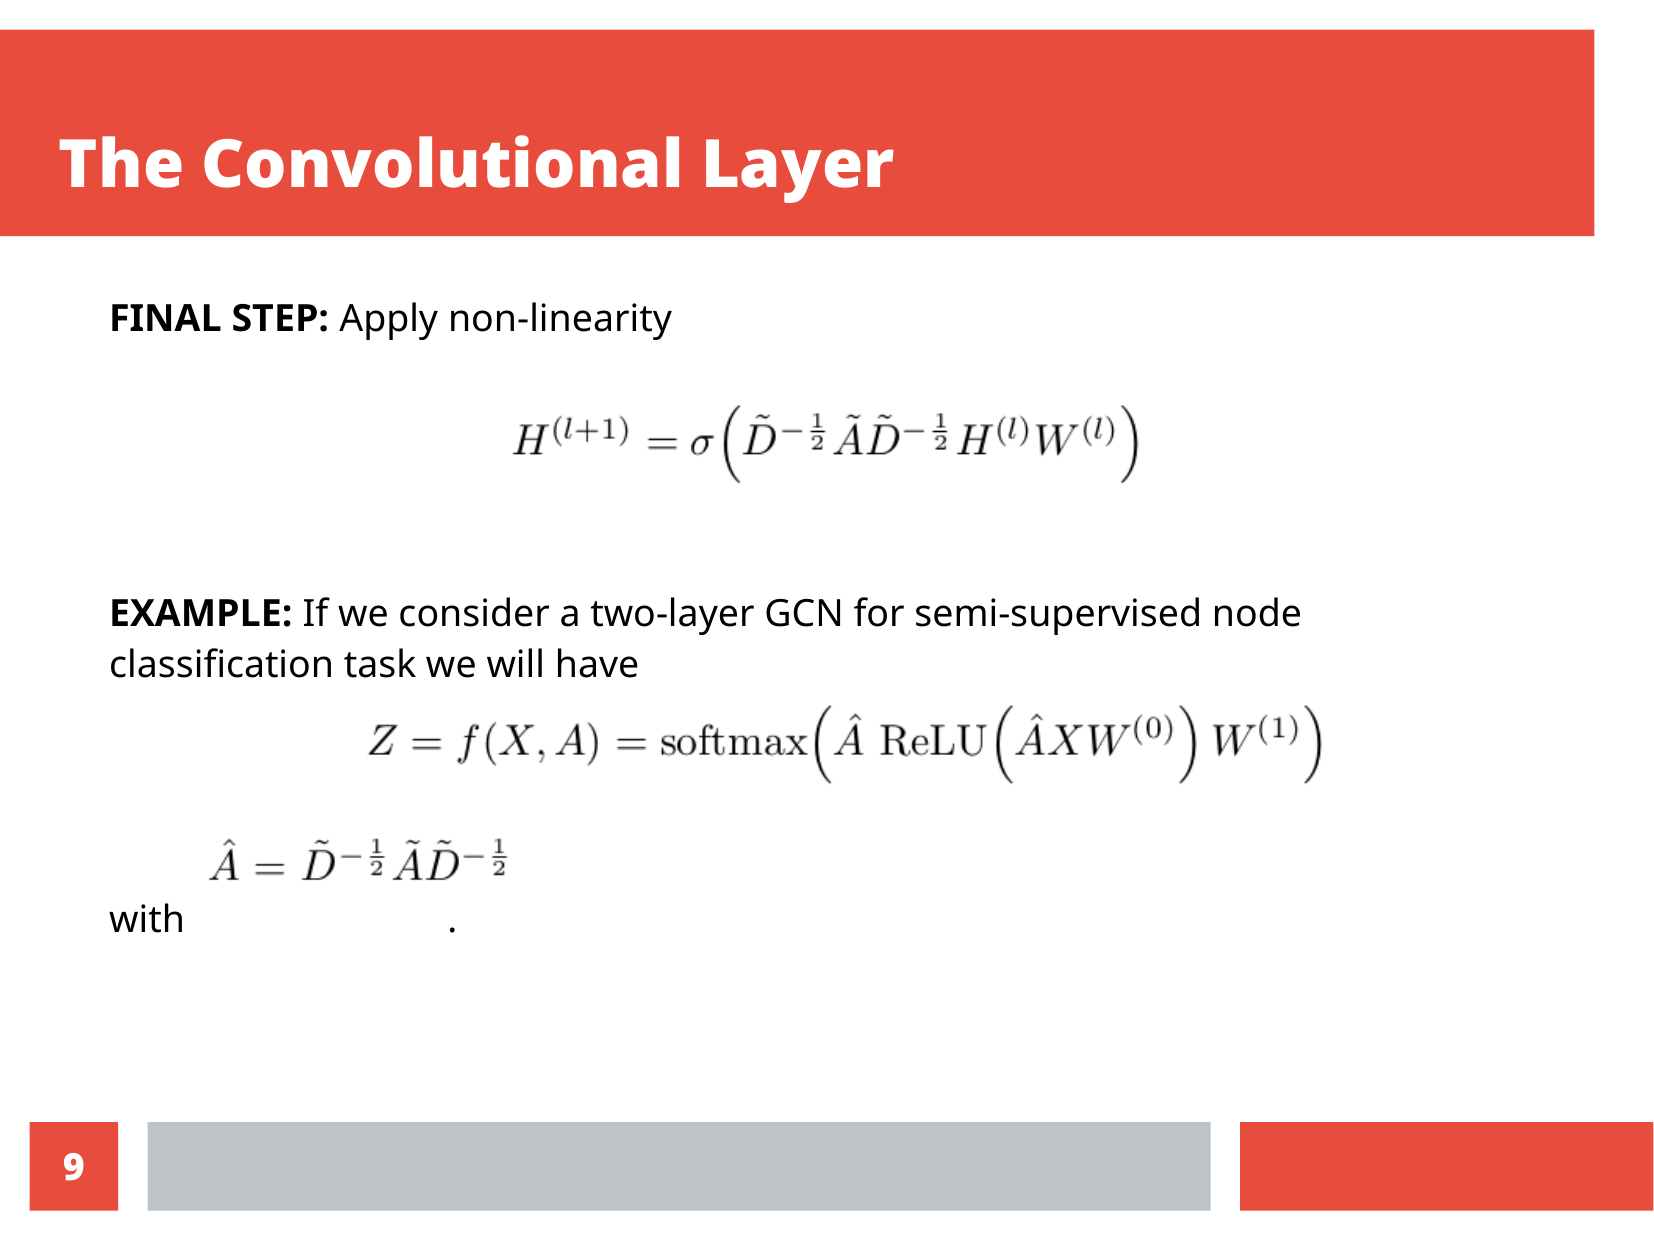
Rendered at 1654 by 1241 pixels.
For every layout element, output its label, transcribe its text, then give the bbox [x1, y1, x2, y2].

picture [318, 684, 1344, 807]
text_box FINAL STEP: Apply non-linearity [94, 284, 993, 343]
title The Convolutional Layer [59, 59, 1595, 207]
picture [200, 837, 514, 899]
picture [496, 387, 1159, 508]
text_box EXAMPLE: If we consider a two-layer GCN for semi-supervised node classification task we will have with . [94, 579, 1420, 899]
